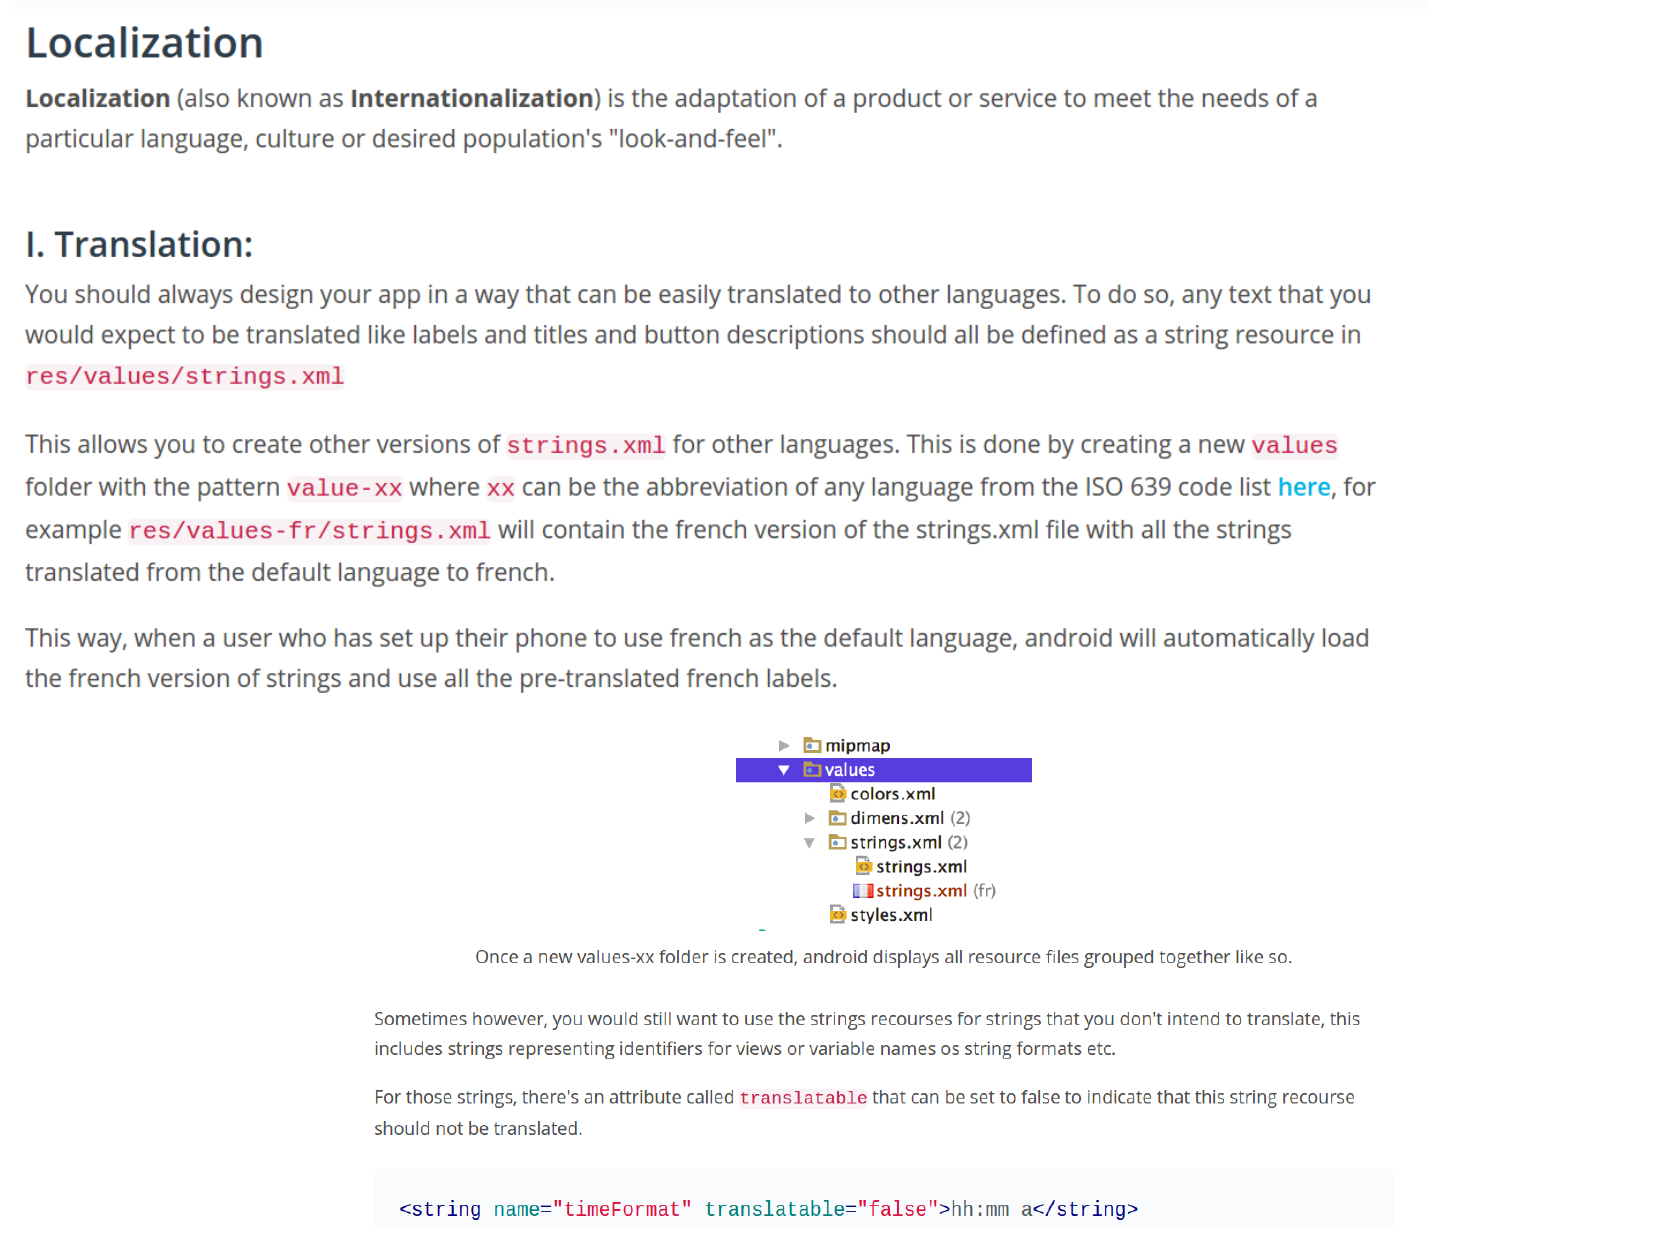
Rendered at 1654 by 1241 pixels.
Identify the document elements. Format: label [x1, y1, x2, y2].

picture [9, 1, 1429, 701]
picture [349, 703, 1399, 1228]
